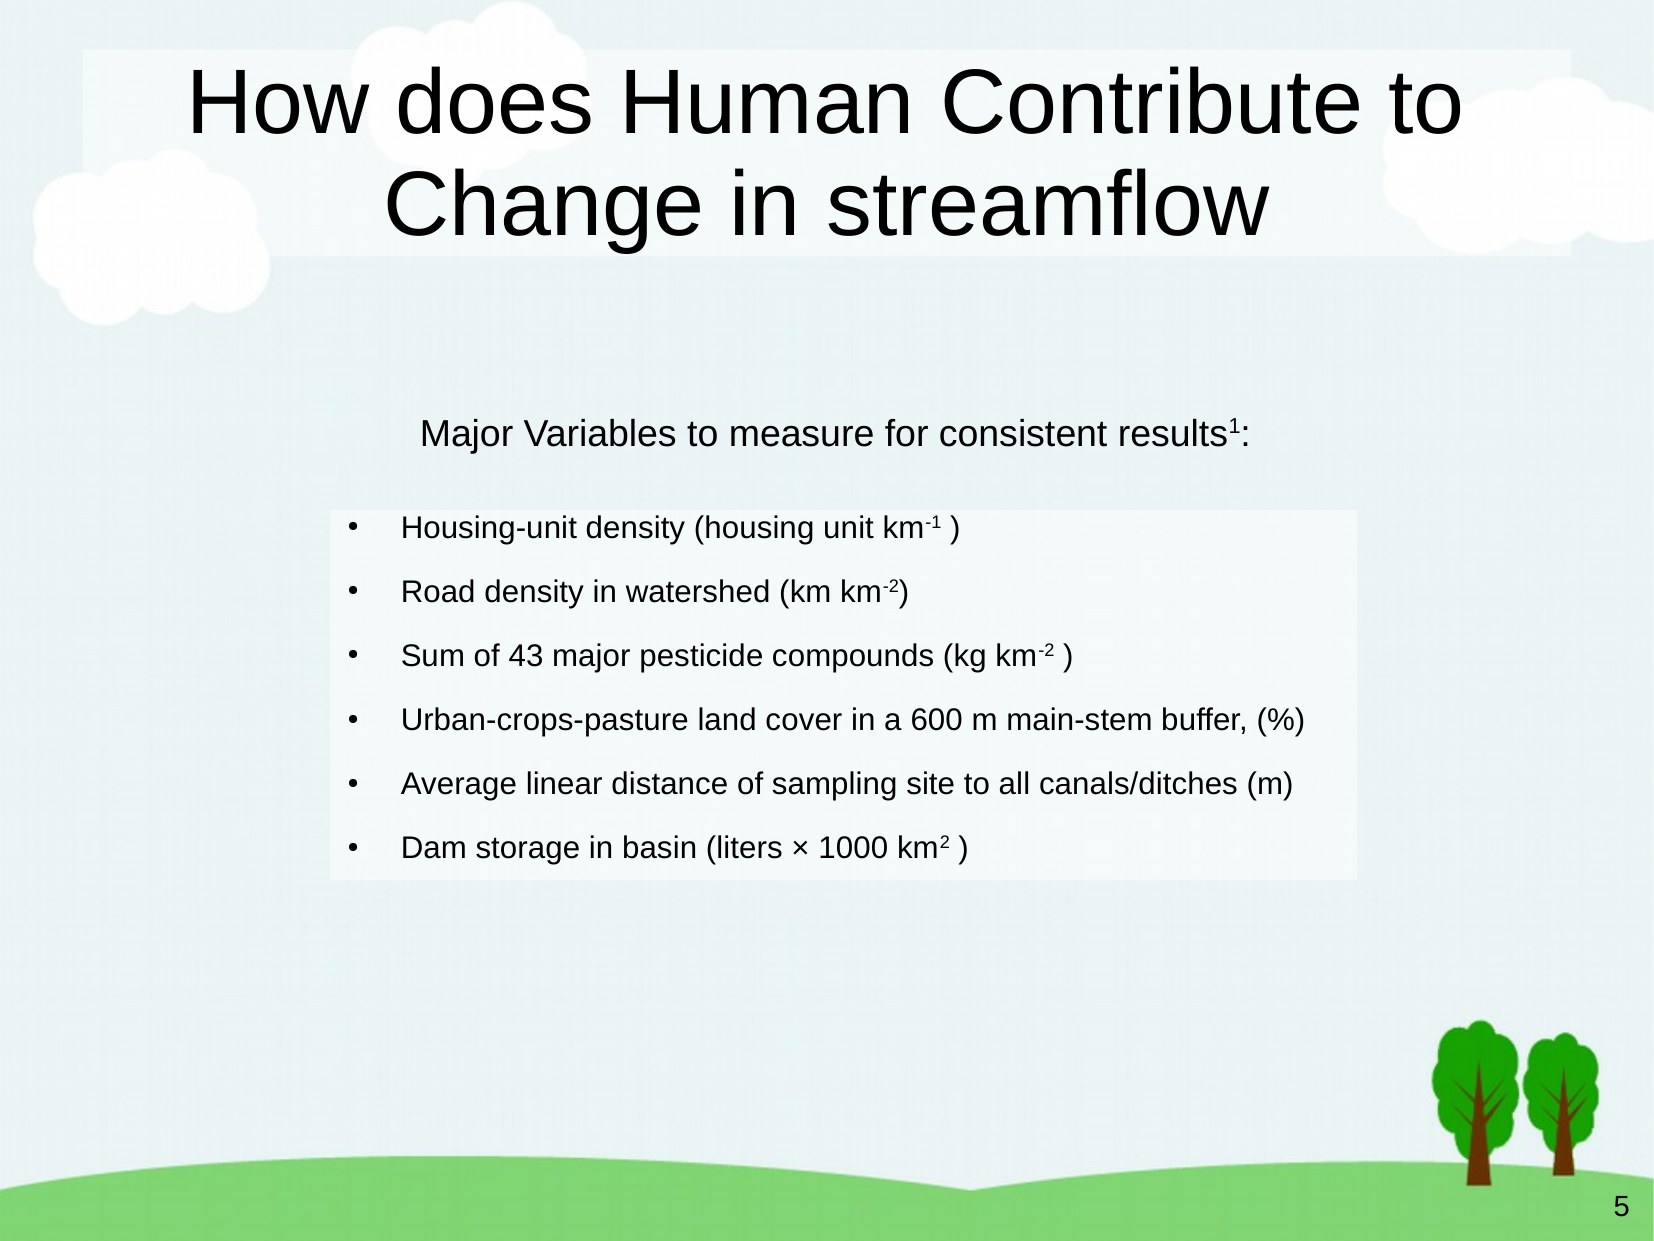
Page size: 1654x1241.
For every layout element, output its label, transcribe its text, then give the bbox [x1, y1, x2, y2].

text_box Major Variables to measure for consistent results1: [405, 405, 1336, 504]
picture [0, 0, 1654, 1241]
list Housing-unit density (housing unit km-1 ) Road density in watershed (km km-2) Sum of 43 major pesticide compounds (kg km-2 ) Urban-crops-pasture land cover in a 600 m main-stem buffer, (%) Average linear distance of sampling site to all canals/ditches (m) Dam storage in basin (liters × 1000 km2 ) [330, 510, 1358, 880]
title How does Human Contribute to Change in streamflow [82, 49, 1571, 257]
